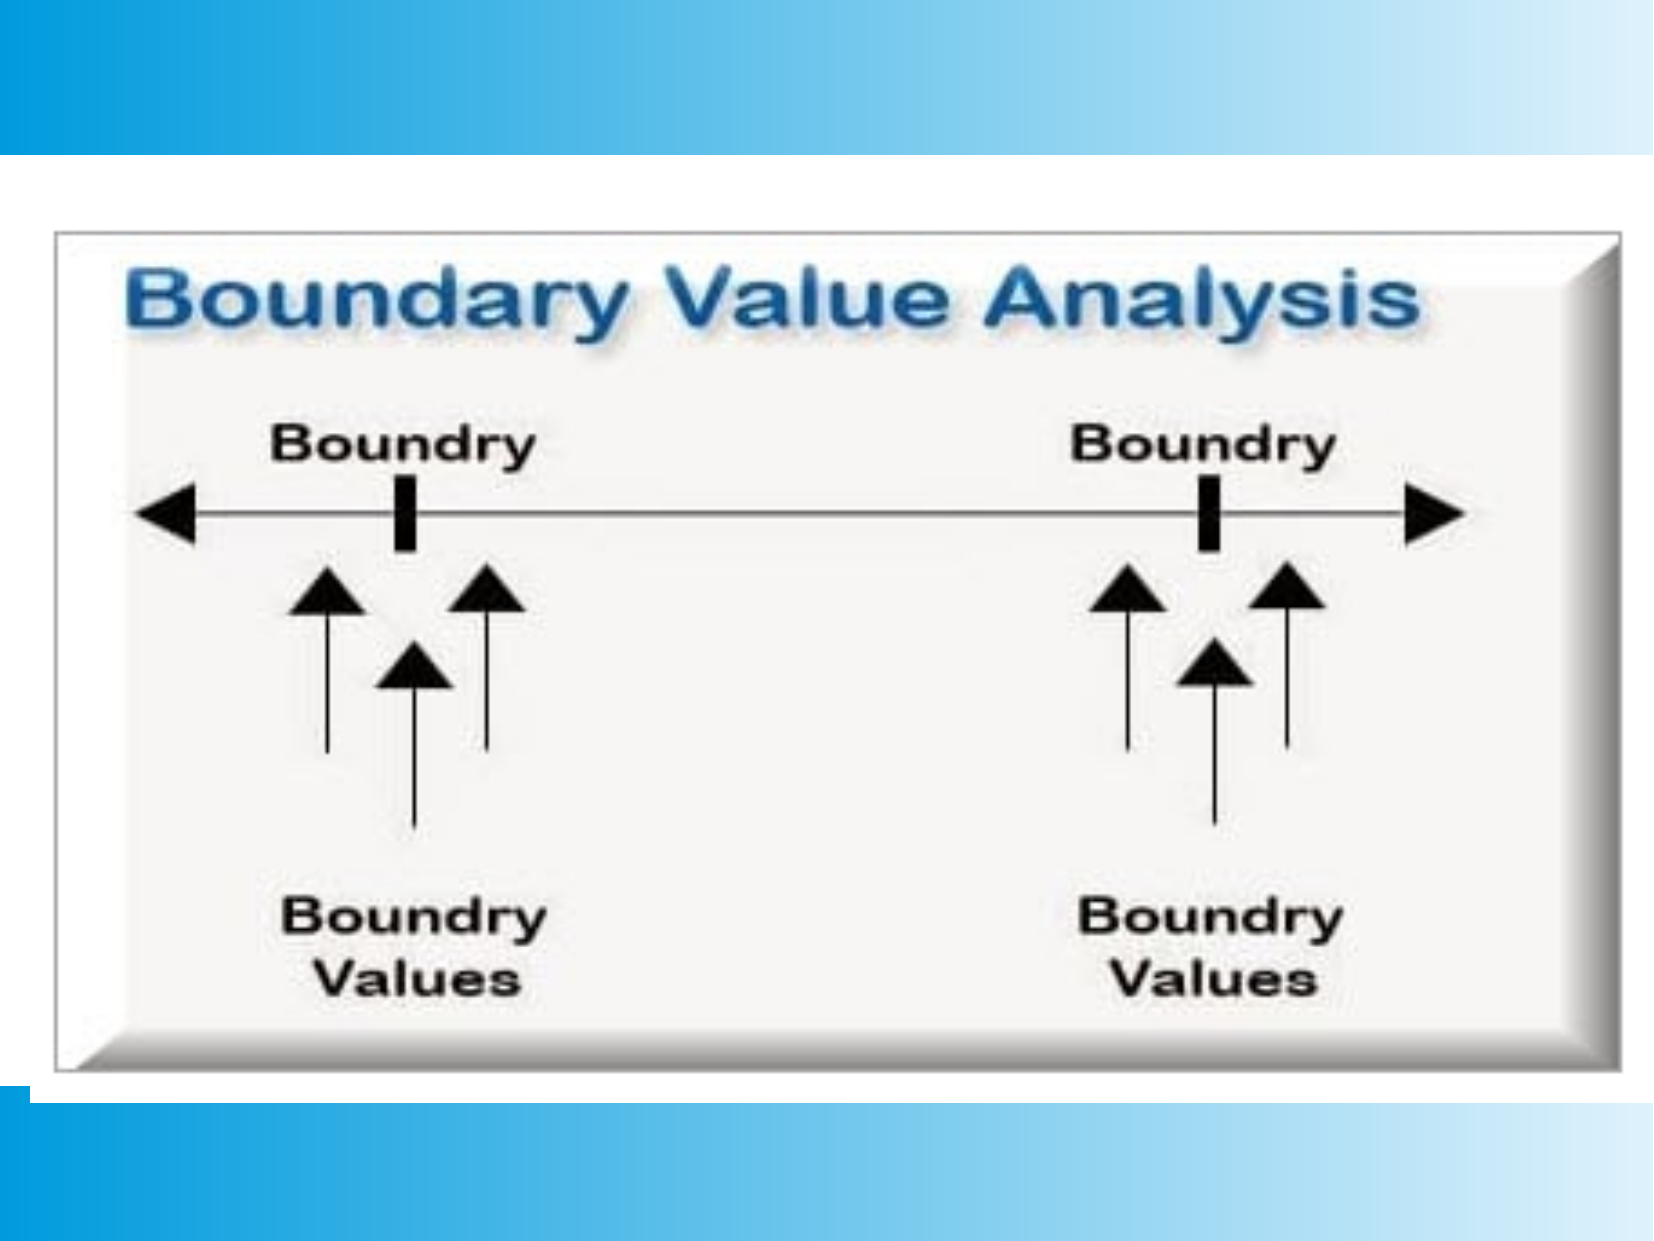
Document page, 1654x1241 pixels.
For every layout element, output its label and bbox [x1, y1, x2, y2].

picture [30, 218, 1654, 1241]
